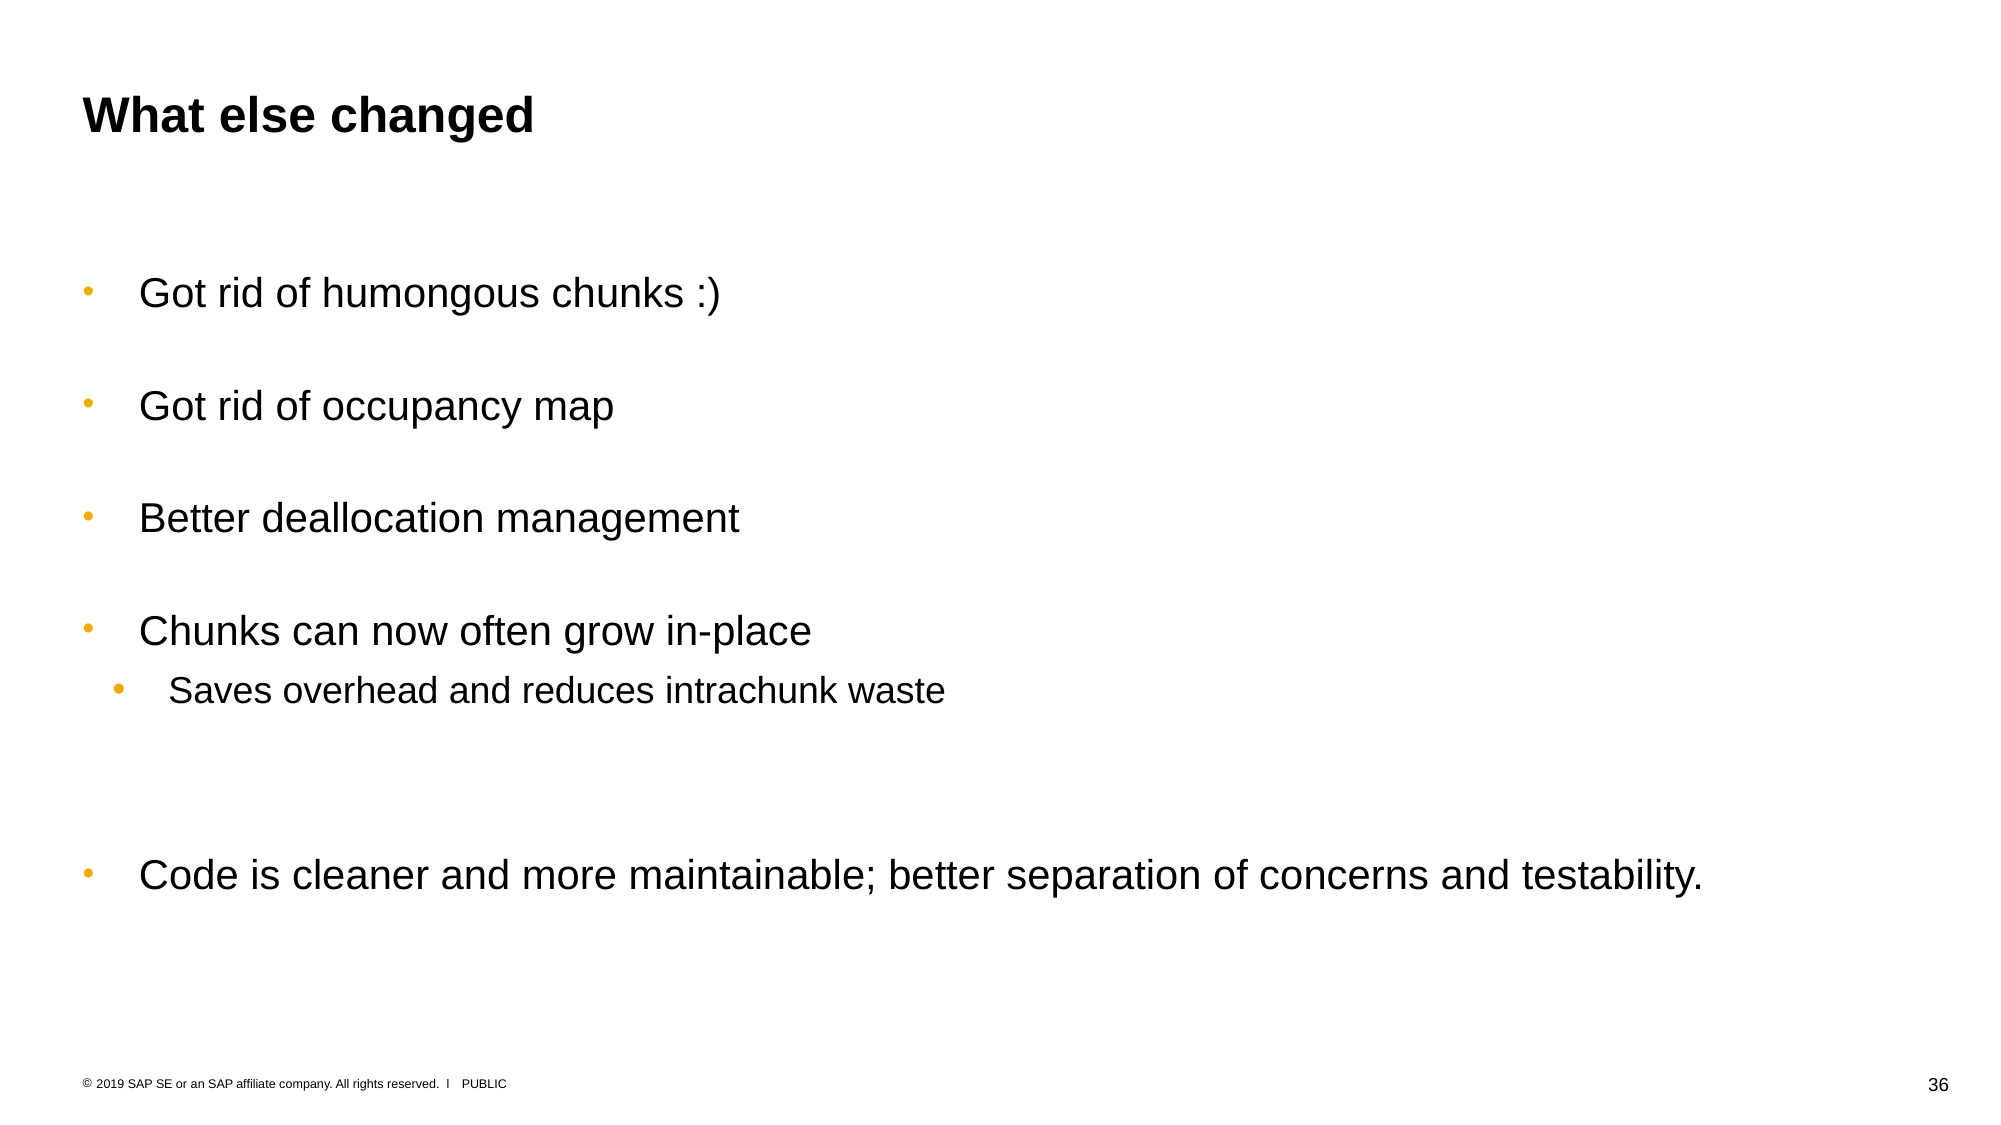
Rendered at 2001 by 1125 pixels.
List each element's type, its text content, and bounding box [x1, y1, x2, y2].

title What else changed [82, 82, 1918, 144]
list Got rid of humongous chunks :) Got rid of occupancy map Better deallocation management Chunks can now often grow in-place Saves overhead and reduces intrachunk waste Code is cleaner and more maintainable; better separation of concerns and testability. [82, 265, 1918, 1040]
